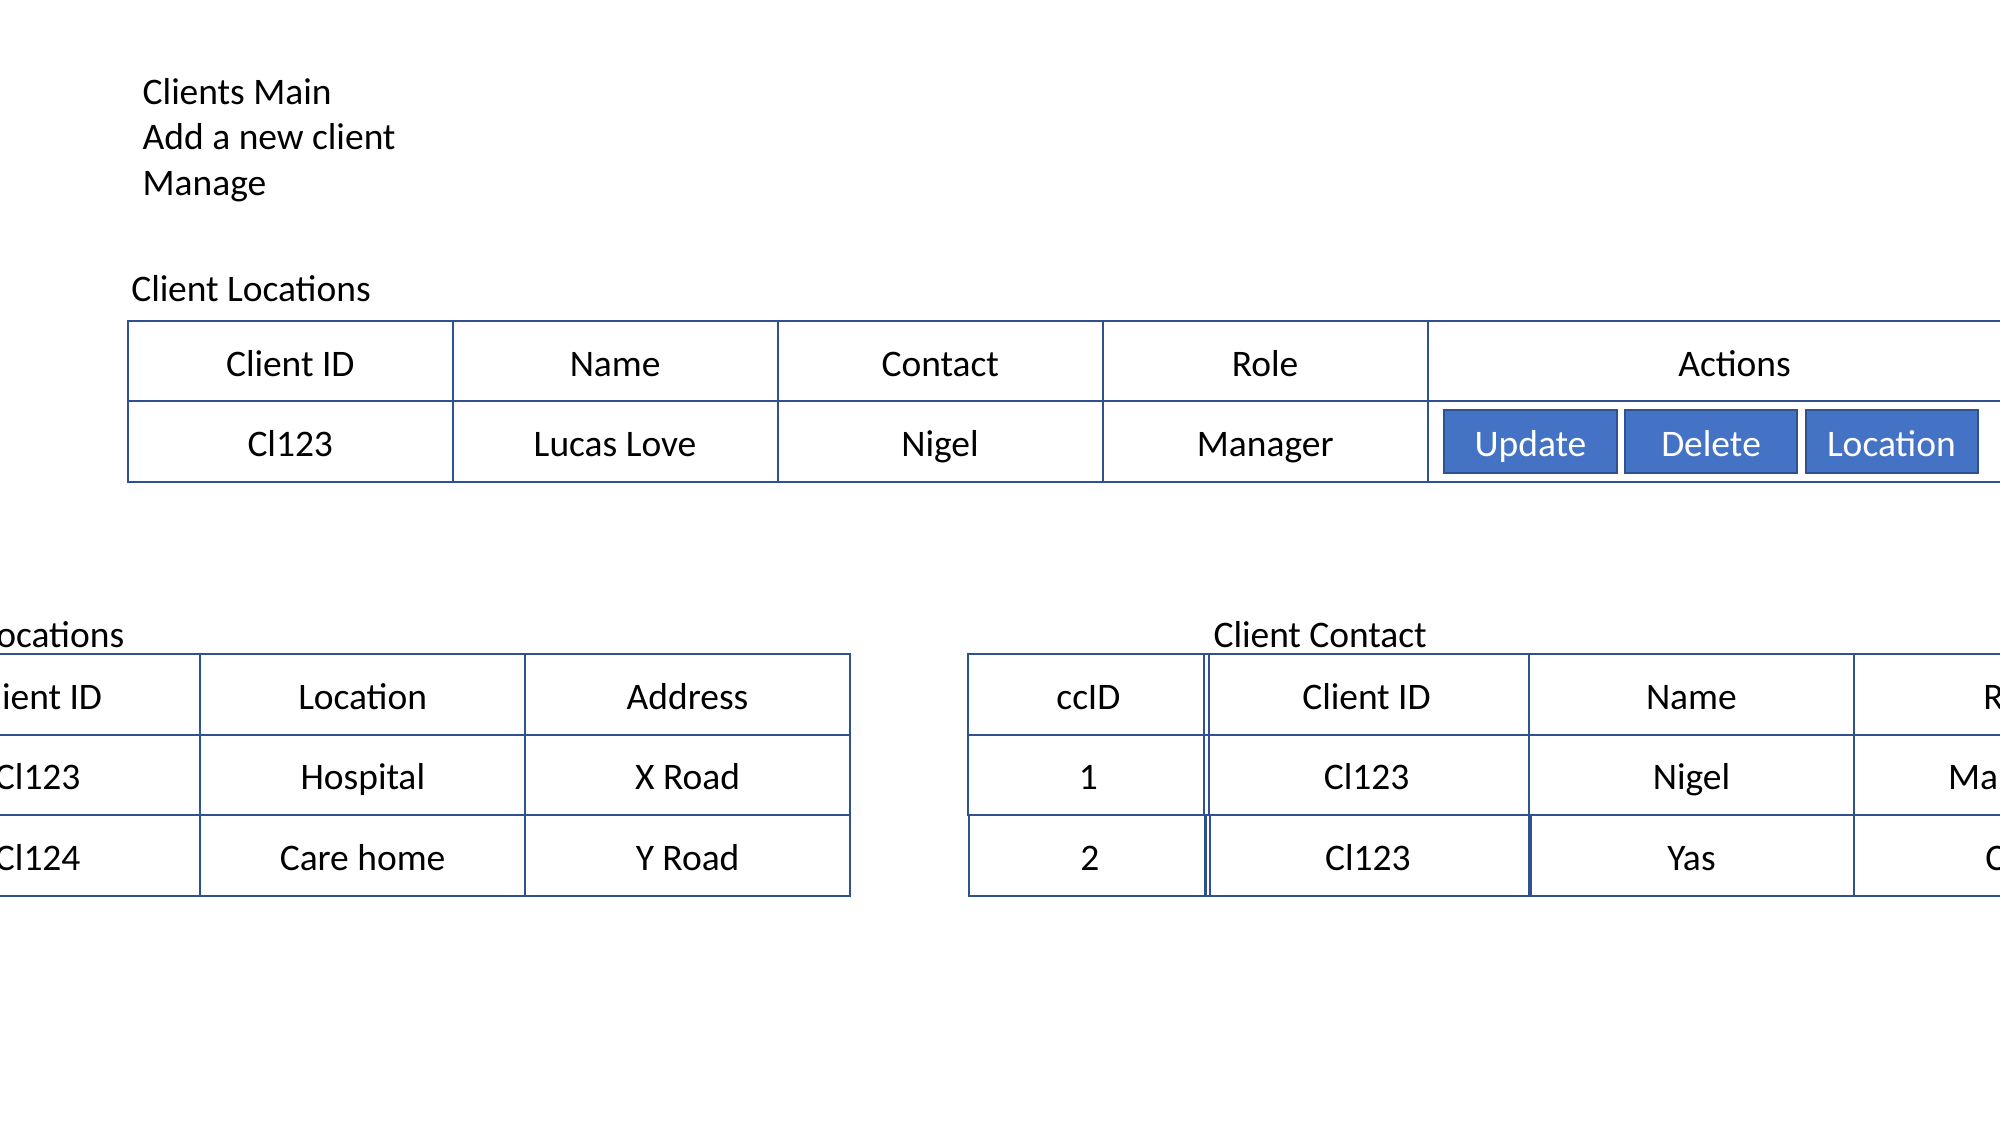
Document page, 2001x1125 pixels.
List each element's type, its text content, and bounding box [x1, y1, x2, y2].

text_box Role [1854, 654, 2000, 735]
text_box Cl123 [1209, 735, 1529, 815]
text_box Client ID [128, 321, 453, 401]
text_box Yas [1531, 815, 1854, 896]
text_box ccID [968, 654, 1209, 735]
text_box Location [200, 654, 525, 735]
text_box Client ID [0, 654, 200, 735]
text_box Name [1529, 654, 1854, 735]
text_box Client ID [1209, 654, 1529, 735]
text_box Contact [778, 321, 1103, 401]
text_box Nigel [778, 401, 1103, 482]
text_box Cl123 [1210, 815, 1531, 896]
text_box Nigel [1529, 735, 1854, 815]
text_box Care home [200, 815, 525, 896]
text_box X Road [525, 735, 850, 815]
text_box Hospital [200, 735, 525, 815]
text_box Y Road [525, 815, 850, 896]
text_box Manager [1854, 735, 2000, 815]
text_box Client Contact [1198, 602, 1490, 664]
text_box Address [525, 654, 850, 735]
text_box Actions [1428, 321, 2000, 400]
text_box CEO [1990, 849, 2000, 867]
text_box 1 [968, 735, 1209, 815]
text_box Lucas Love [453, 401, 778, 482]
text_box Location [1806, 410, 1978, 473]
text_box Client Locations [0, 602, 161, 664]
text_box Cl123 [0, 735, 200, 815]
text_box Delete [1625, 410, 1797, 473]
text_box Cl123 [128, 401, 453, 482]
text_box Update [1444, 410, 1617, 473]
text_box Manager [1103, 401, 1428, 482]
text_box Cl124 [0, 815, 200, 896]
text_box Client Locations [116, 256, 407, 318]
text_box Role [1103, 321, 1428, 401]
text_box Clients Main Add a new client Manage [127, 60, 676, 257]
text_box CEO [1854, 815, 2000, 896]
text_box Name [453, 321, 778, 401]
text_box 2 [969, 815, 1210, 896]
